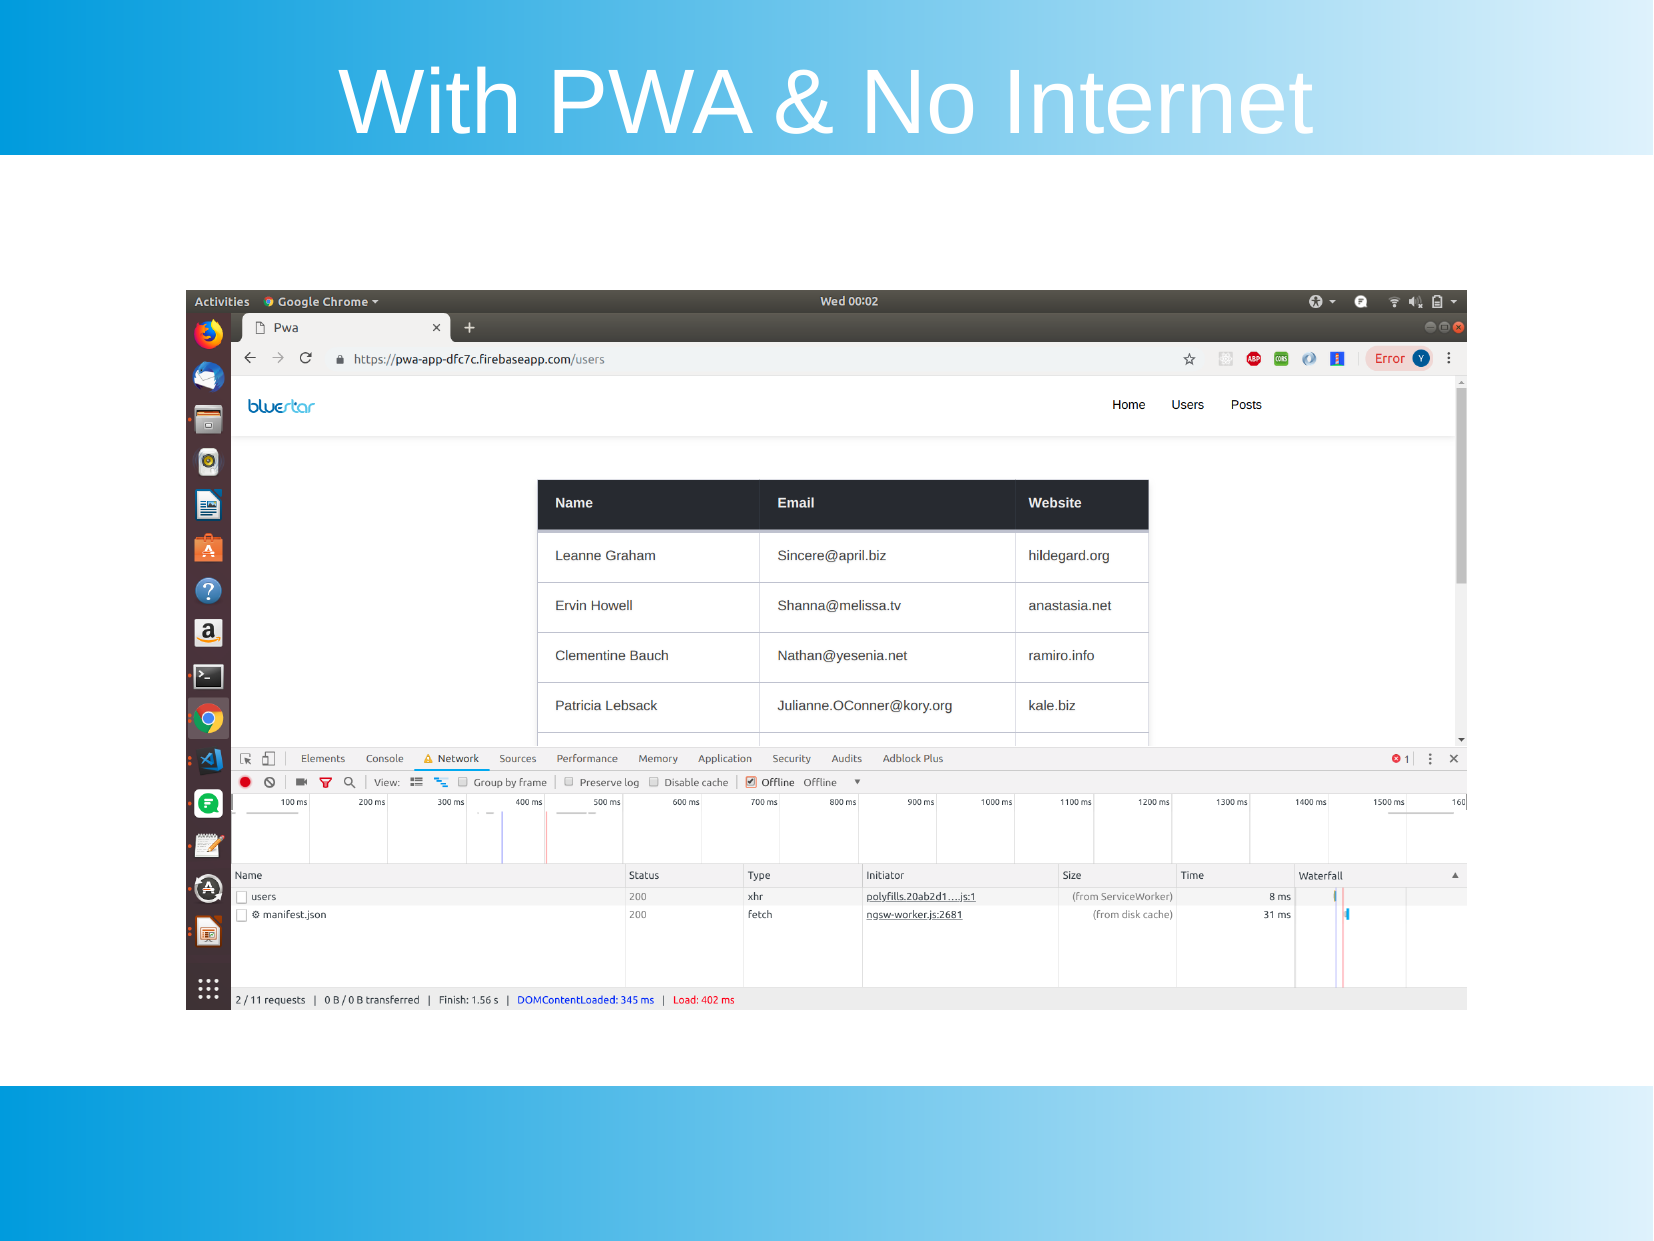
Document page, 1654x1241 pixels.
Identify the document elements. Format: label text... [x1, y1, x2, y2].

picture [186, 290, 1467, 1010]
title With PWA & No Internet [82, 49, 1571, 155]
